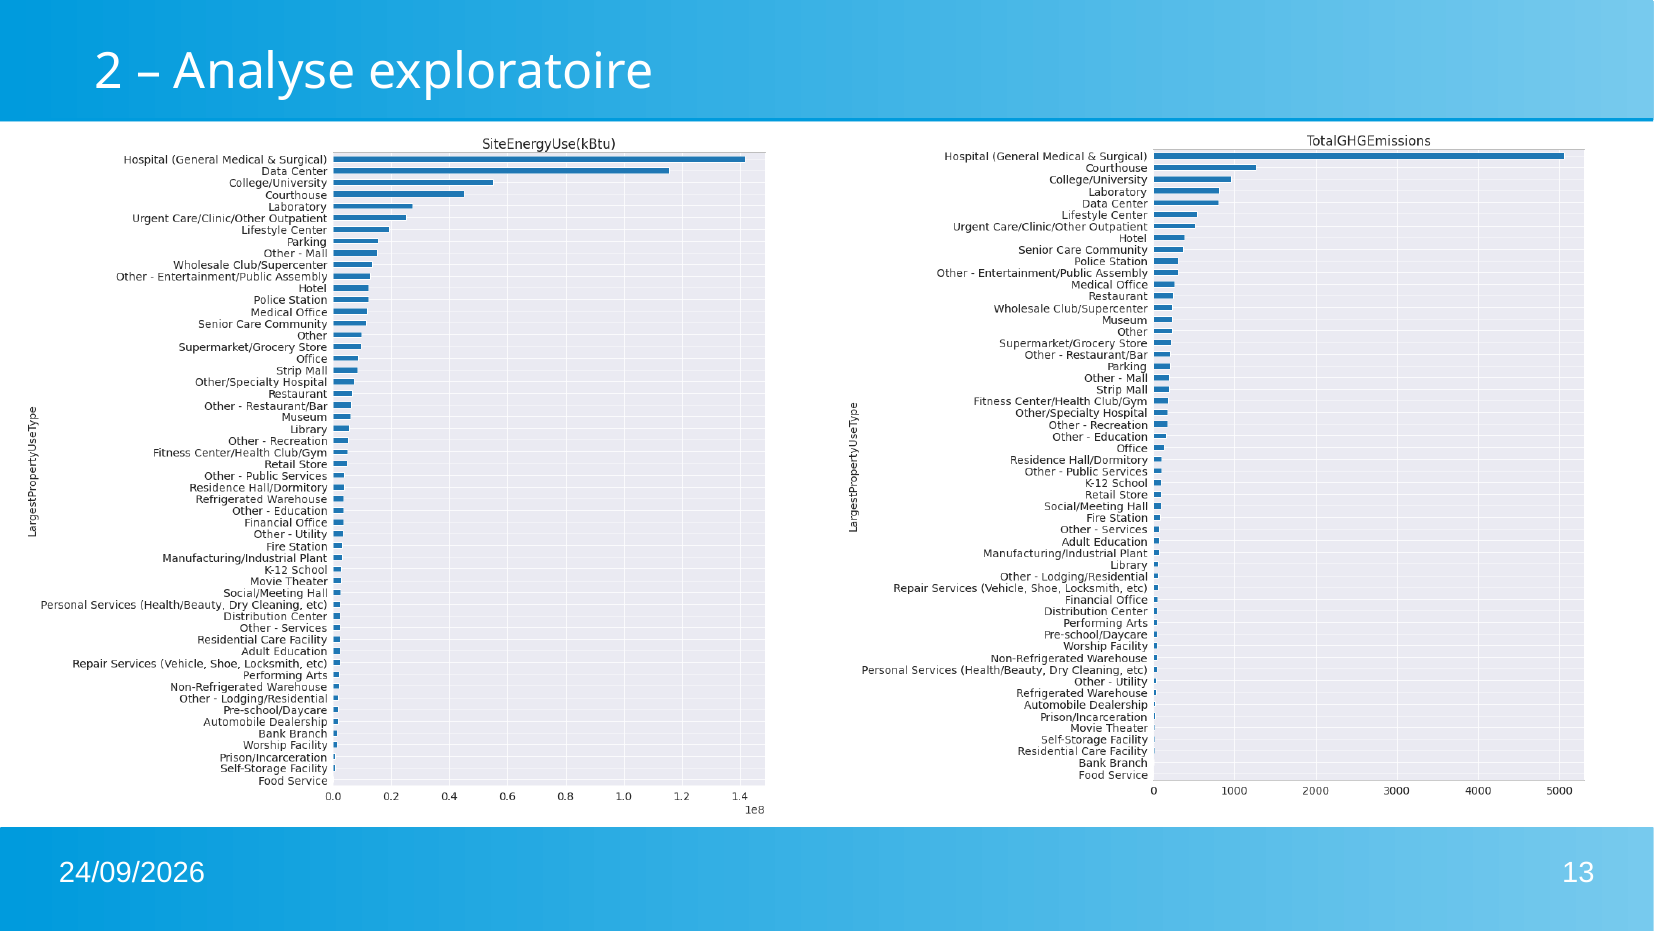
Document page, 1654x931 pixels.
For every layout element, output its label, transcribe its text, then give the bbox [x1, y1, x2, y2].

title 2 – Analyse exploratoire [59, 29, 1595, 108]
picture [842, 129, 1589, 801]
picture [21, 132, 770, 820]
